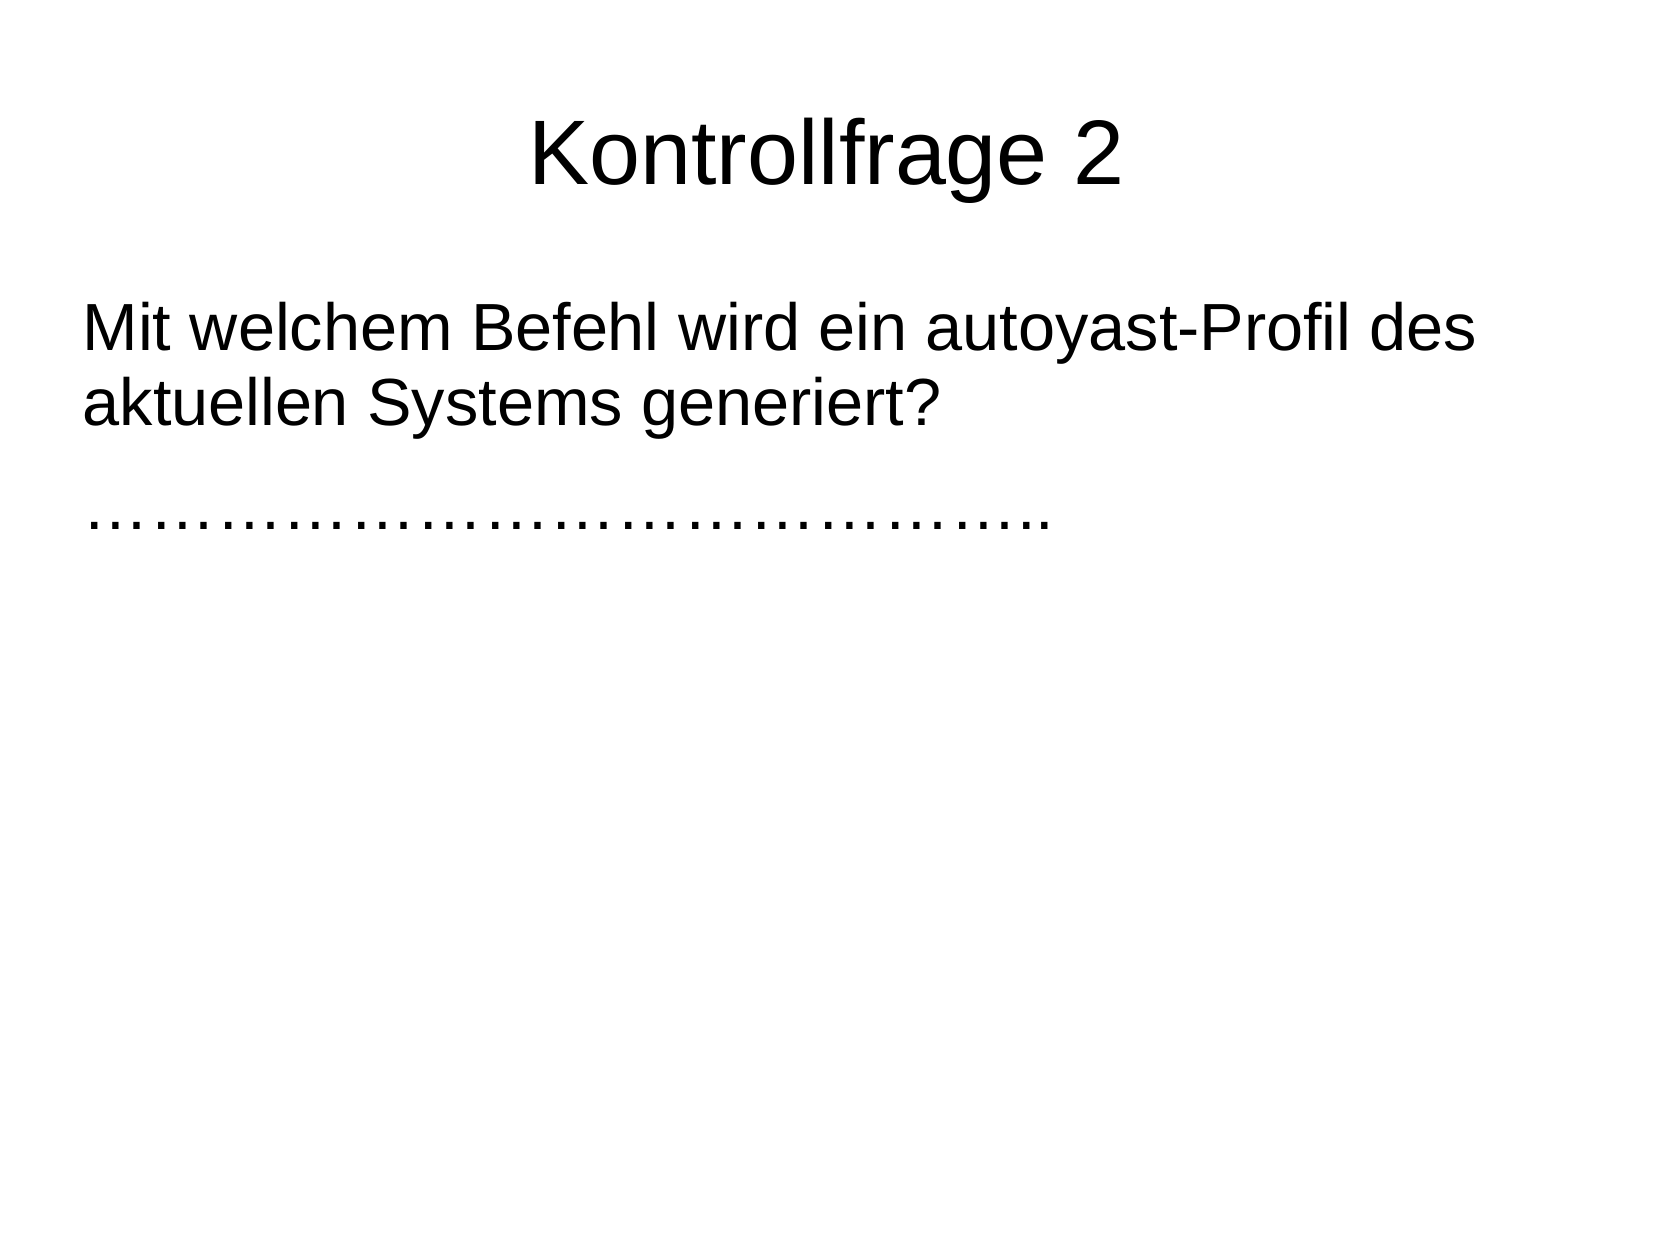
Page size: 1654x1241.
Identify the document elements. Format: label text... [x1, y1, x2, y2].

title Kontrollfrage 2 [82, 101, 1571, 205]
list Mit welchem Befehl wird ein autoyast-Profil des aktuellen Systems generiert? …………………………………….. [82, 290, 1571, 1010]
